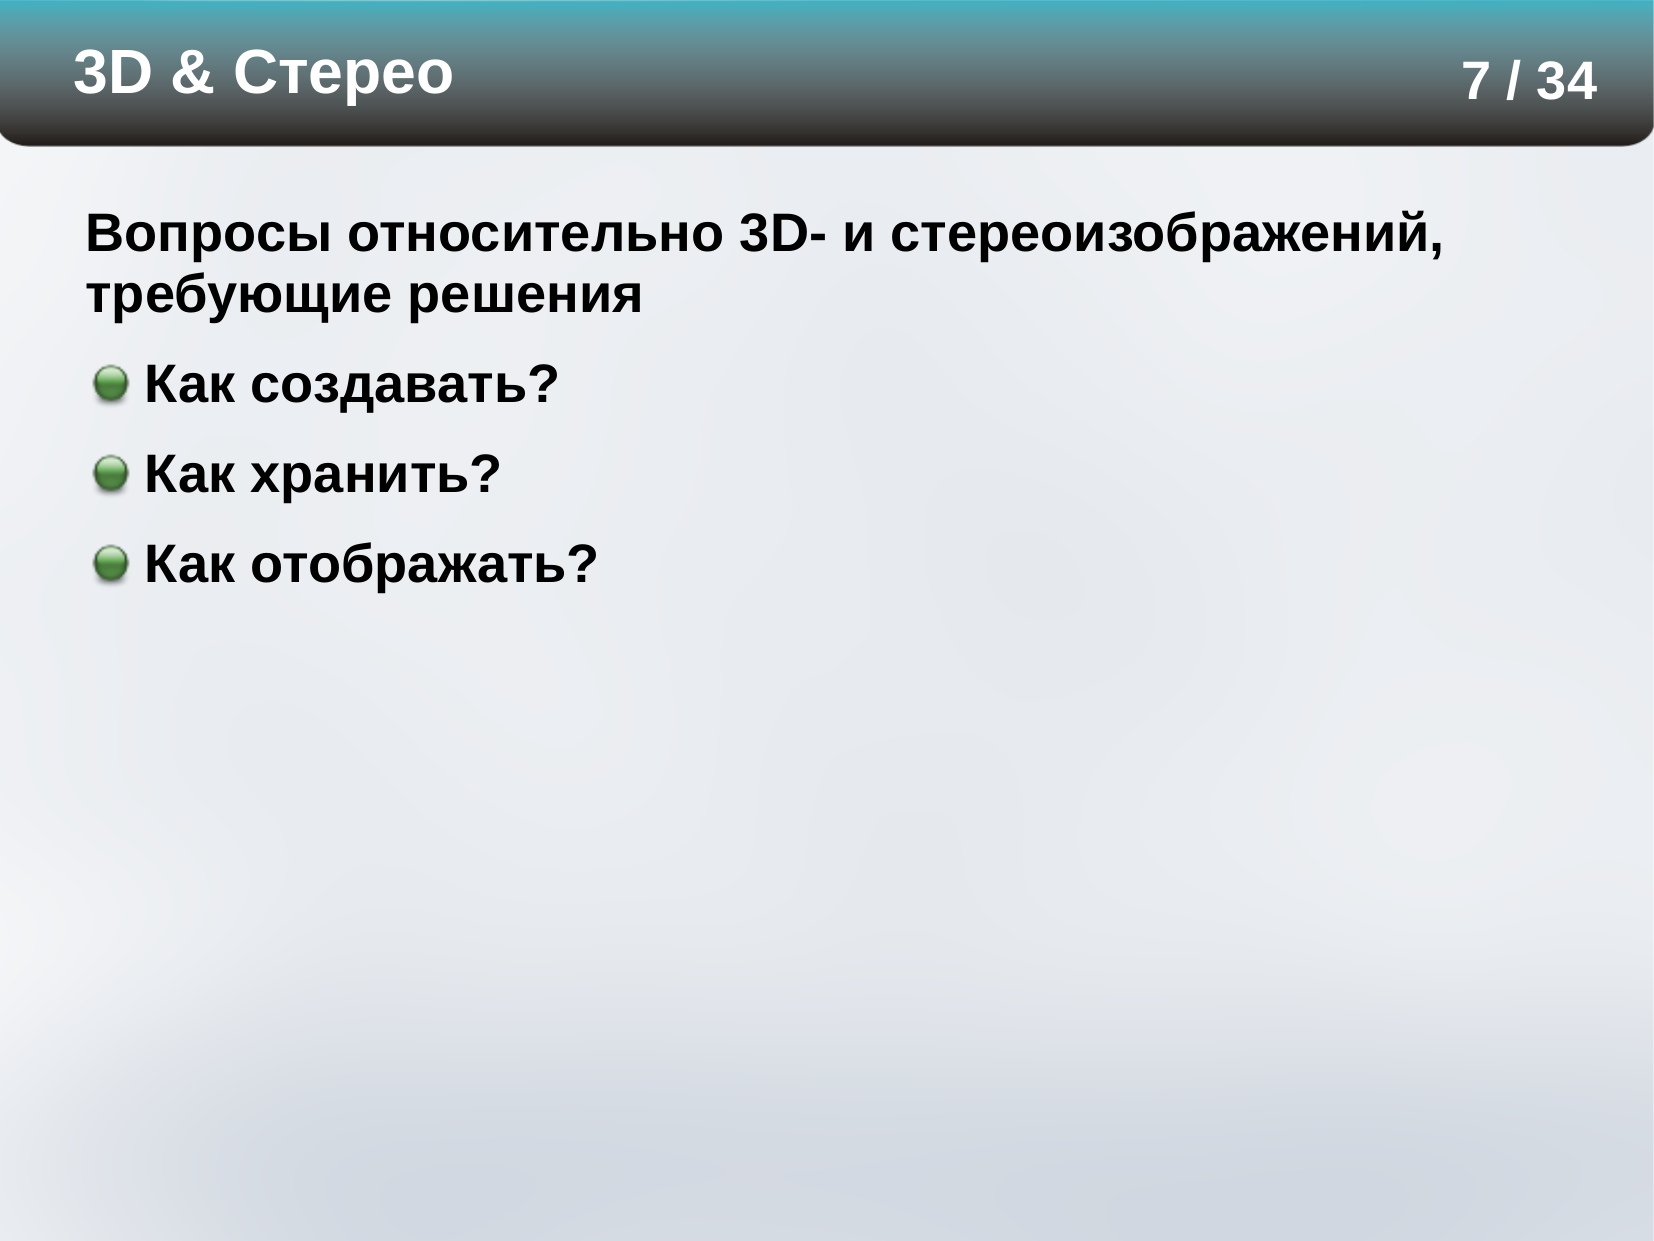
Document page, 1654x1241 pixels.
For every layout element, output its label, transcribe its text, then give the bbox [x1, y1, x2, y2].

text_box 3D & Стерео [59, 29, 1359, 115]
text_box Вопросы относительно 3D- и стереоизображений, требующие решения Как создавать? Как хранить? Как отображать? [70, 195, 1625, 602]
text_box <номер> / 34 [1446, 42, 1654, 179]
picture [0, 0, 1654, 1241]
